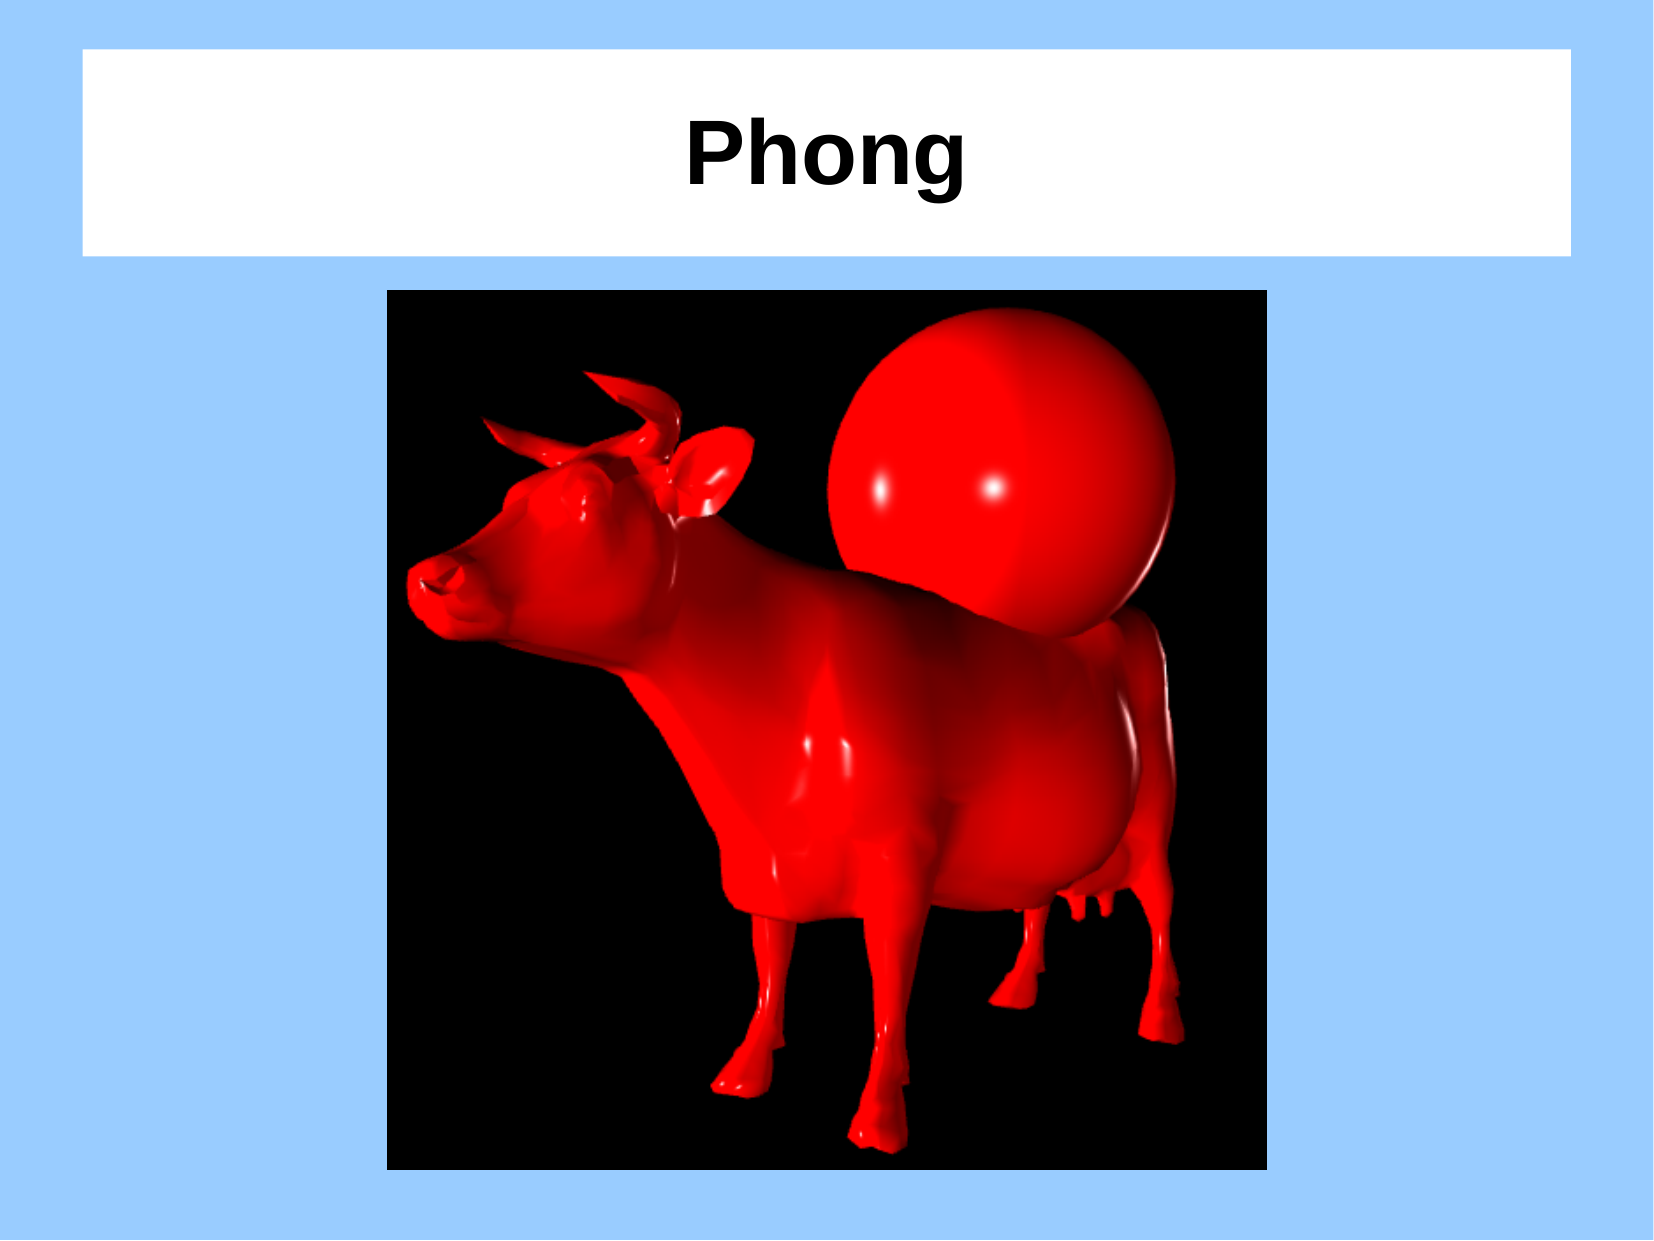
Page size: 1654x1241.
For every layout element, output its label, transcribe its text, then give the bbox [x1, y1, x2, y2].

title Phong [82, 49, 1571, 257]
picture [387, 290, 1267, 1170]
